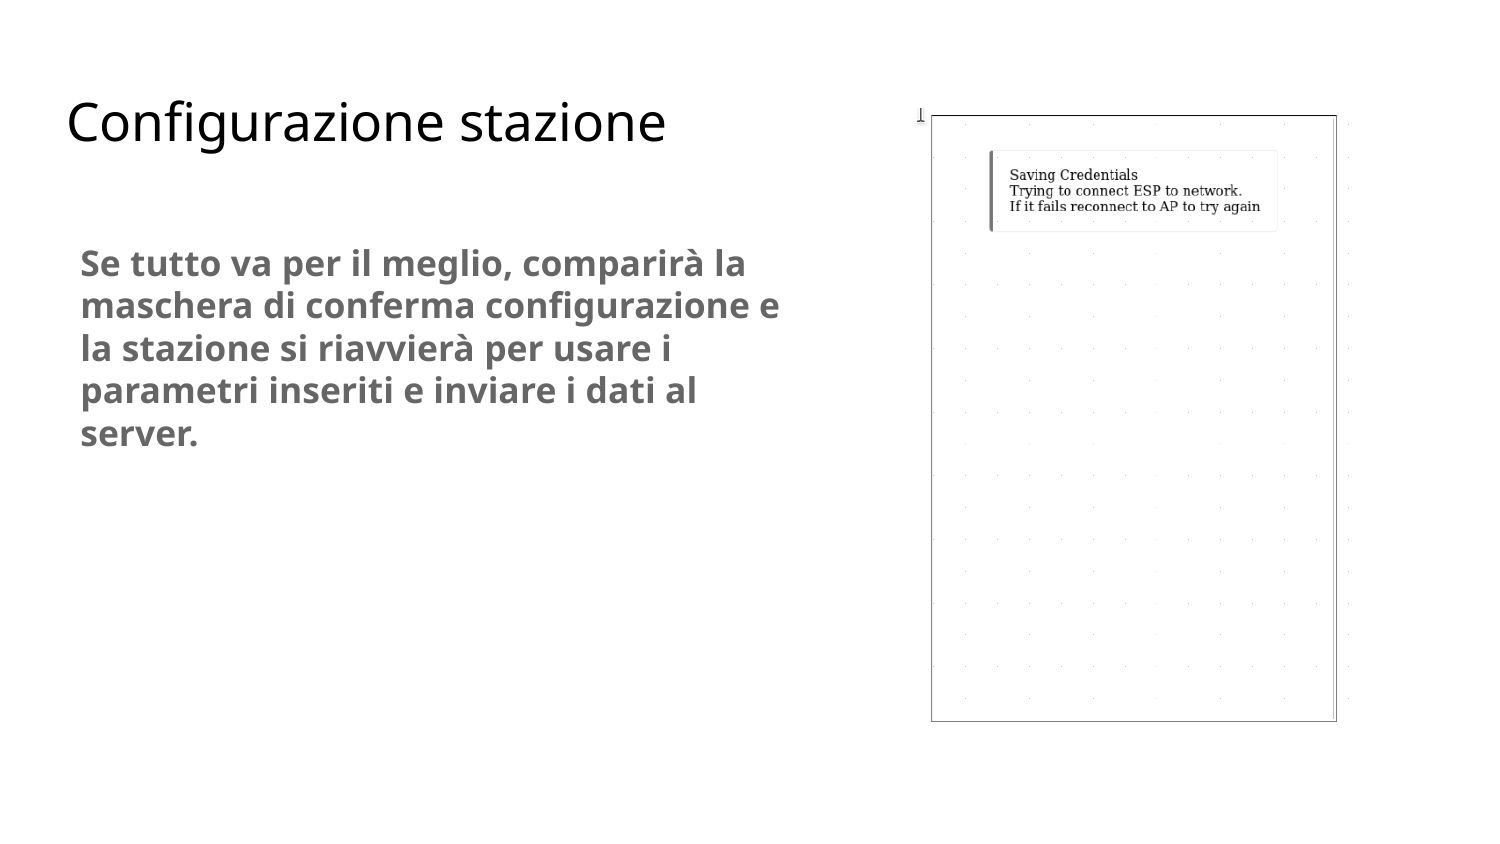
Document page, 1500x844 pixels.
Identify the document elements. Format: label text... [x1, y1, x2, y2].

title Configurazione stazione [51, 72, 1449, 167]
text_box Se tutto va per il meglio, comparirà la maschera di conferma configurazione e la stazione si riavvierà per usare i parametri inseriti e inviare i dati al server. [65, 158, 817, 814]
picture [917, 108, 1352, 736]
